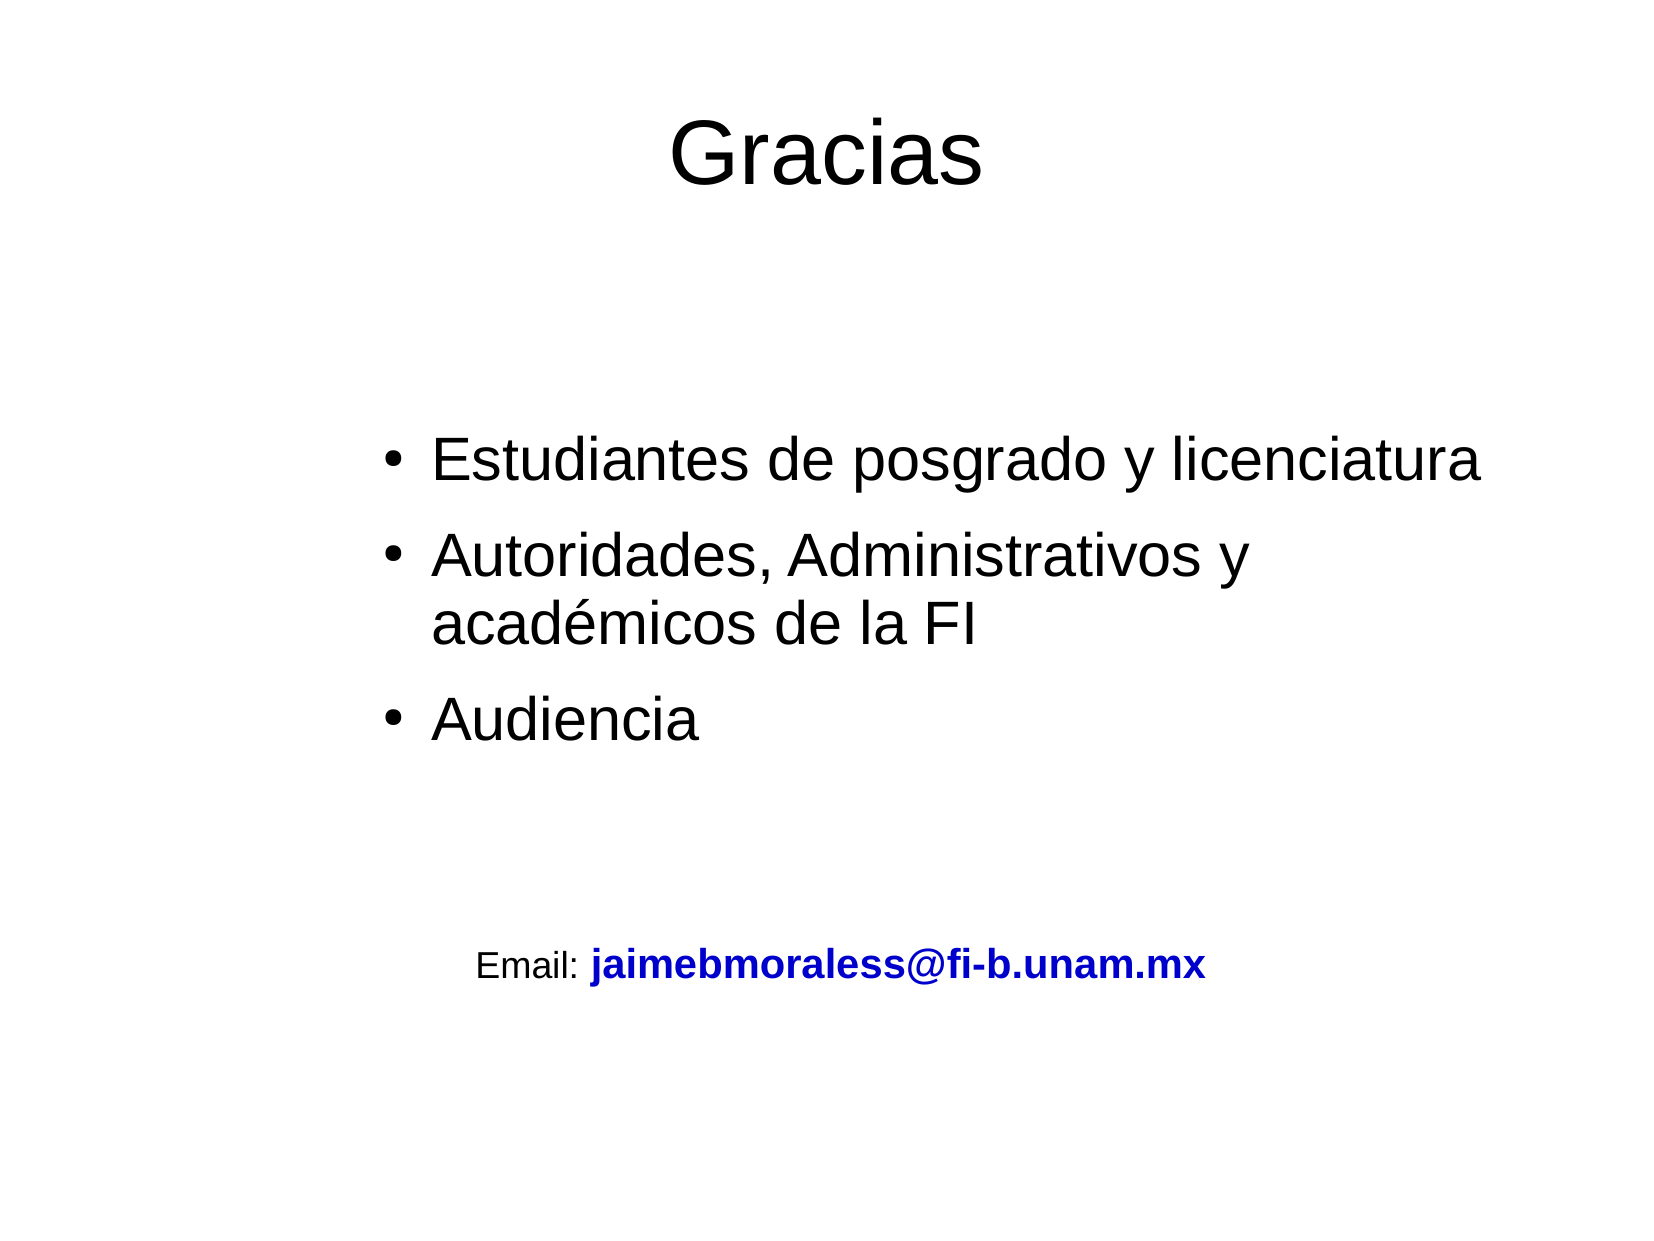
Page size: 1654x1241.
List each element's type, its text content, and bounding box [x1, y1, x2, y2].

text_box Email: jaimebmoraless@fi-b.unam.mx [460, 933, 1347, 995]
title Gracias [82, 49, 1571, 257]
list Estudiantes de posgrado y licenciatura Autoridades, Administrativos y académicos de la FI Audiencia [366, 425, 1489, 797]
